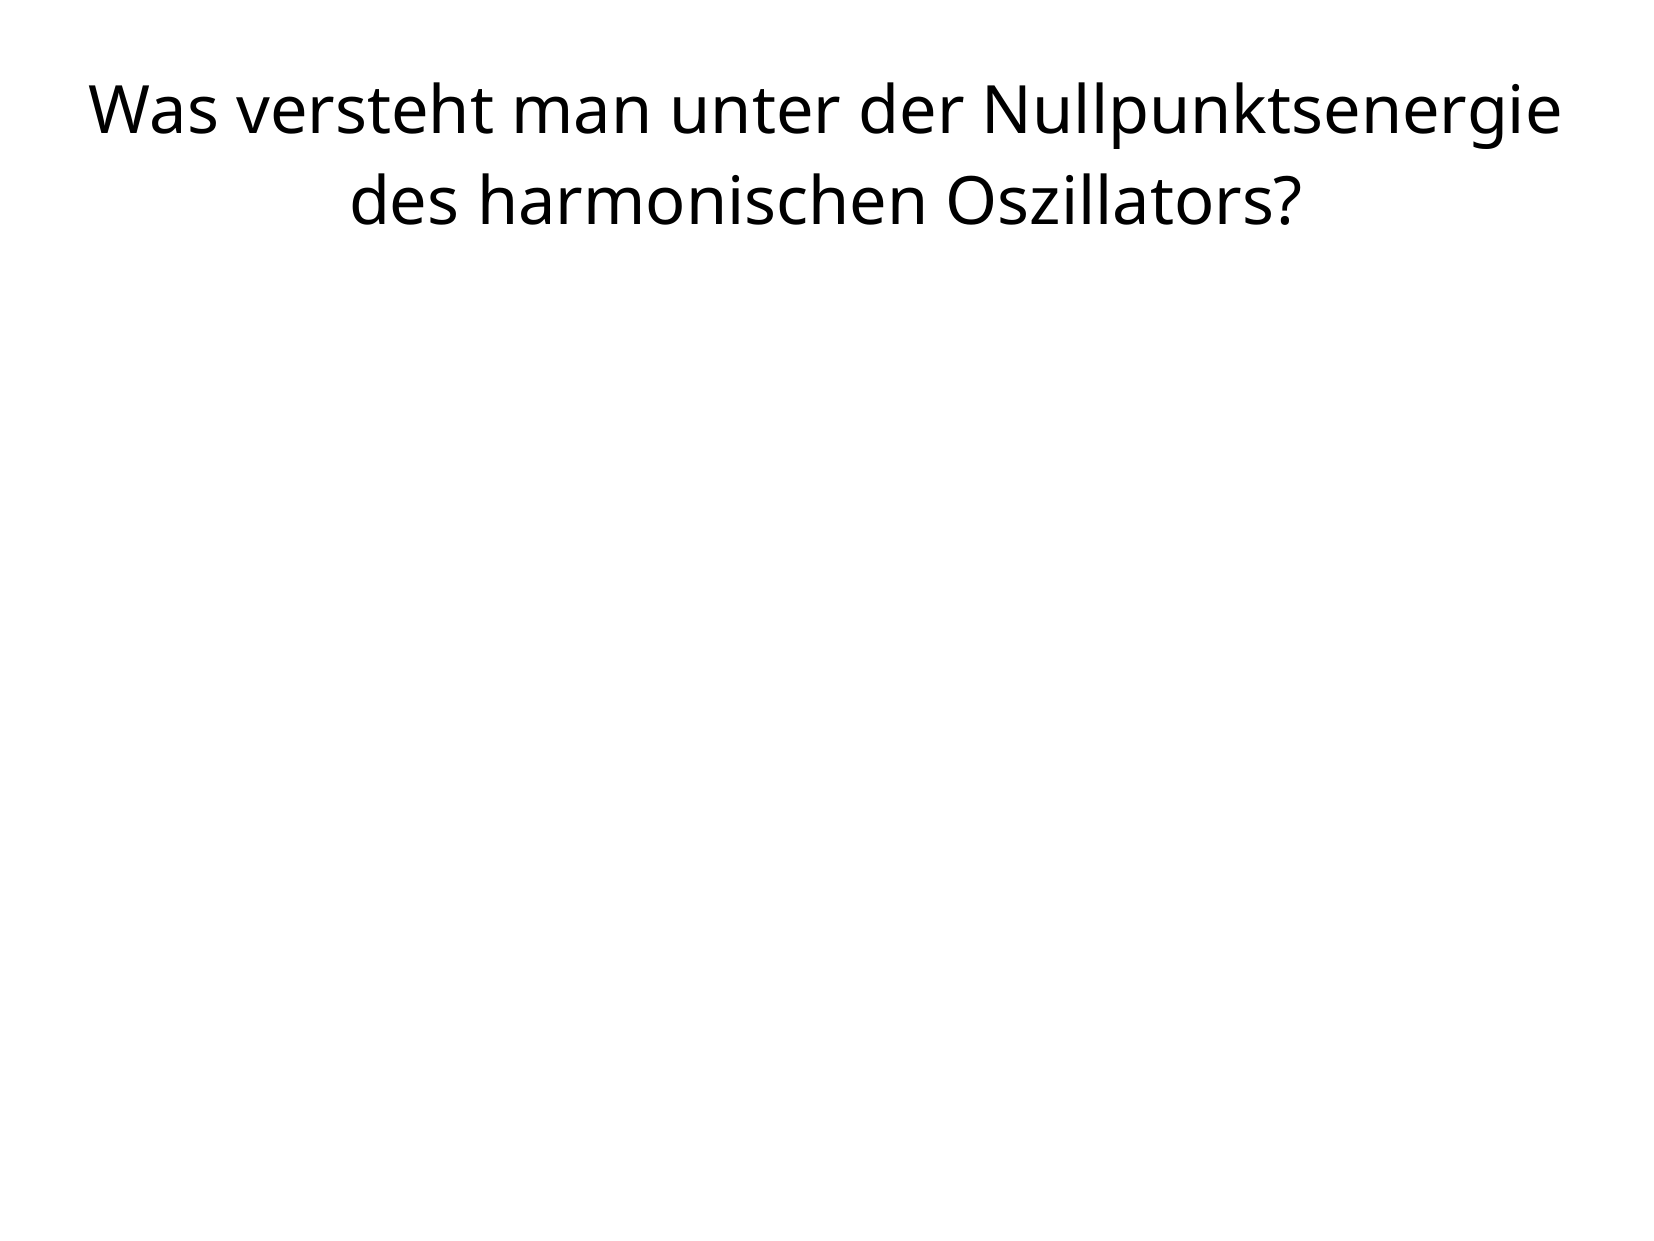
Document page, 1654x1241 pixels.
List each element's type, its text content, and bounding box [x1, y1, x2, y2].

title Was versteht man unter der Nullpunktsenergie des harmonischen Oszillators? [82, 49, 1571, 257]
